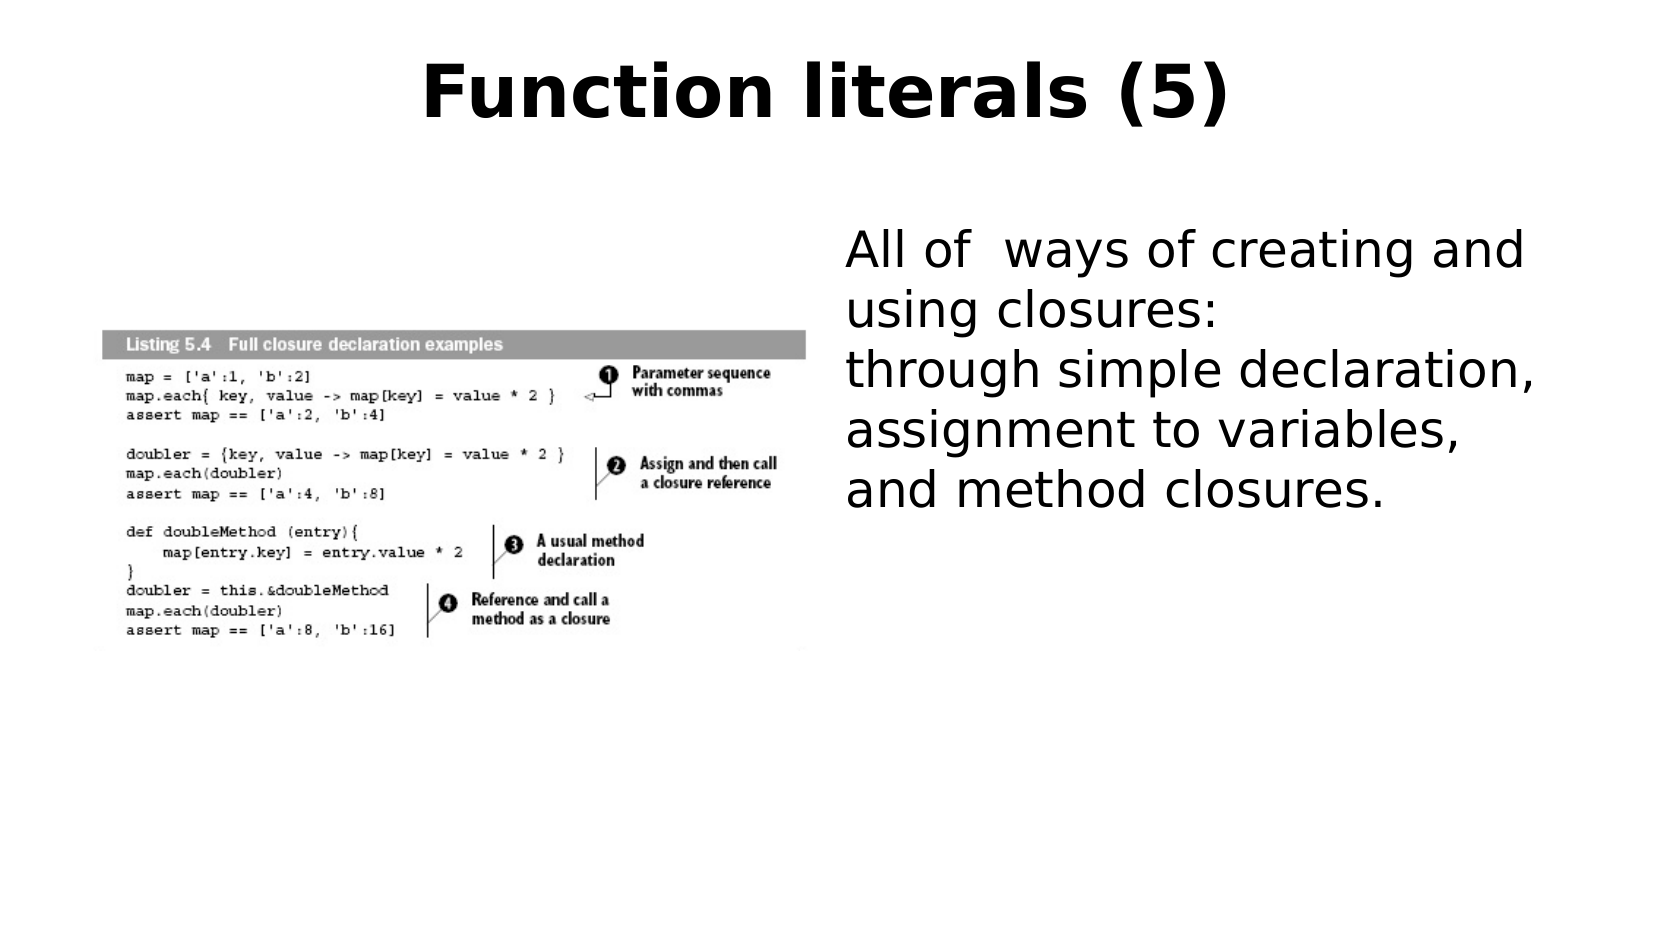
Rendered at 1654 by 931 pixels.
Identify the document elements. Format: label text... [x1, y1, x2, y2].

list All of ways of creating and using closures: through simple declaration, assignment to variables, and method closures. [845, 217, 1572, 758]
title Function literals (5) [82, 37, 1571, 147]
picture [82, 323, 809, 651]
